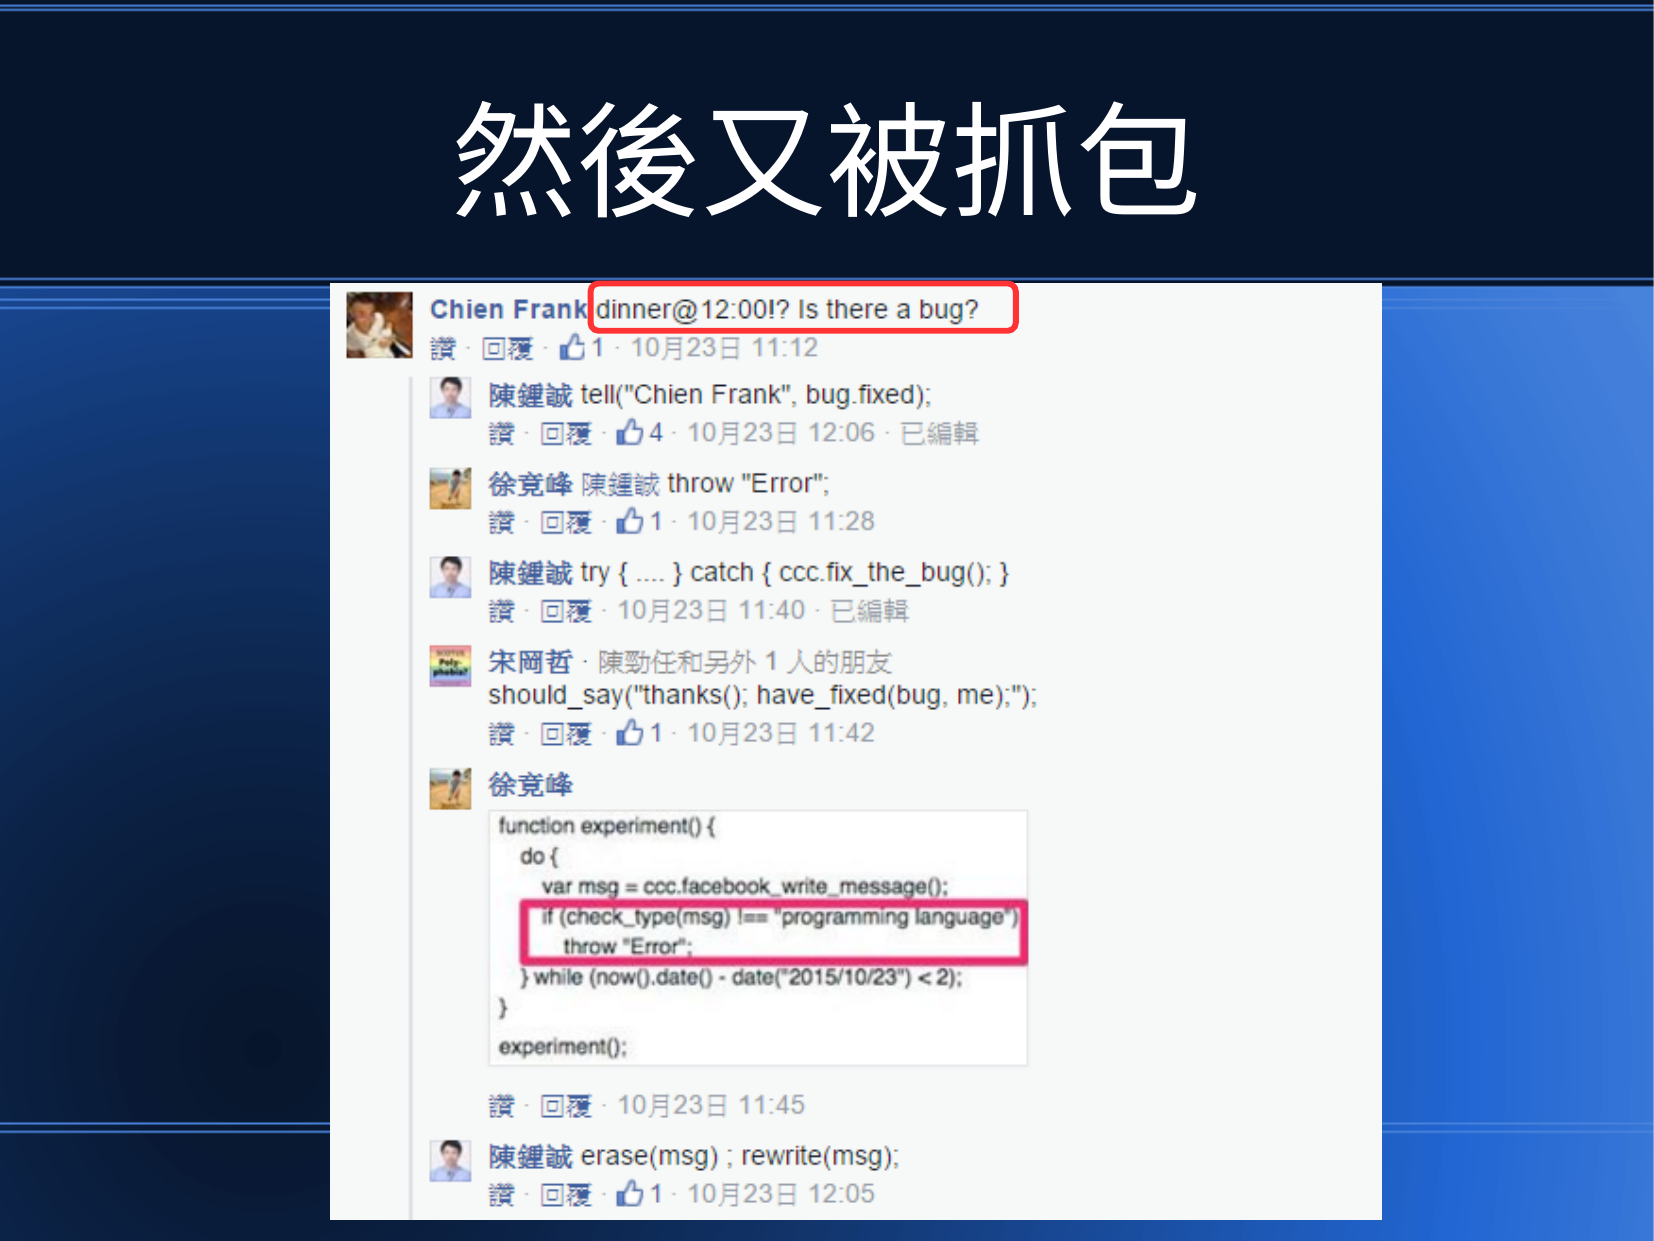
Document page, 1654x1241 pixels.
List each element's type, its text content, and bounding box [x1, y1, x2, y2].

picture [0, 0, 1654, 1241]
title 然後又被抓包 [82, 49, 1571, 257]
